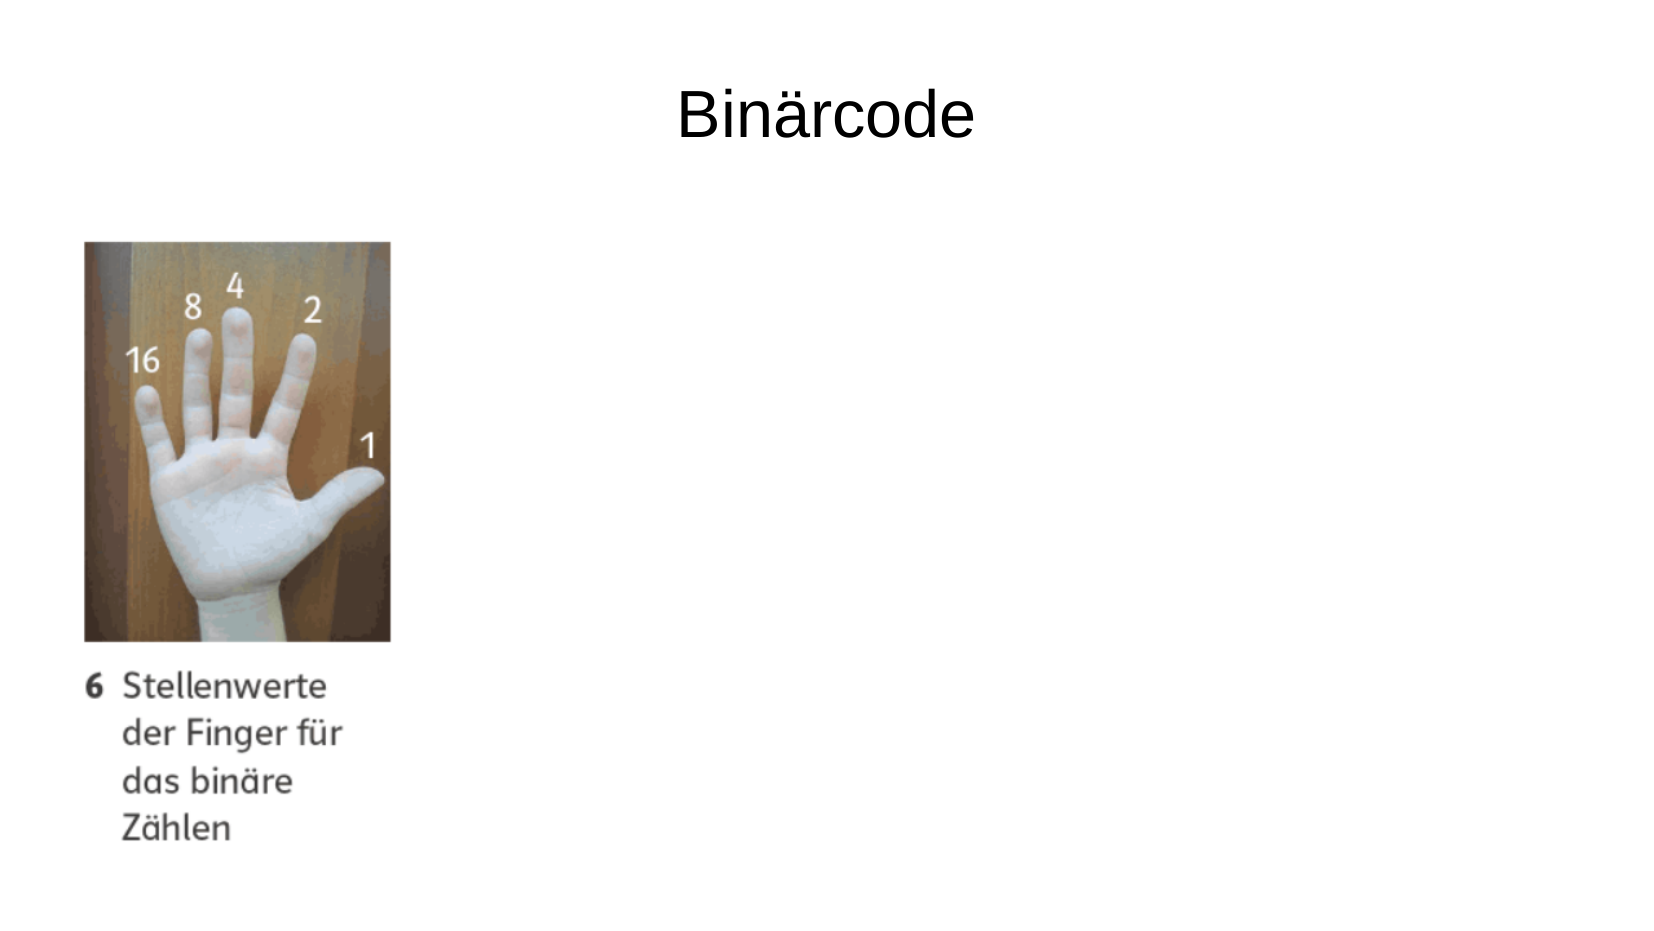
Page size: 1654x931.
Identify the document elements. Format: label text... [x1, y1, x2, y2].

picture [70, 224, 432, 875]
title Binärcode [82, 37, 1571, 193]
